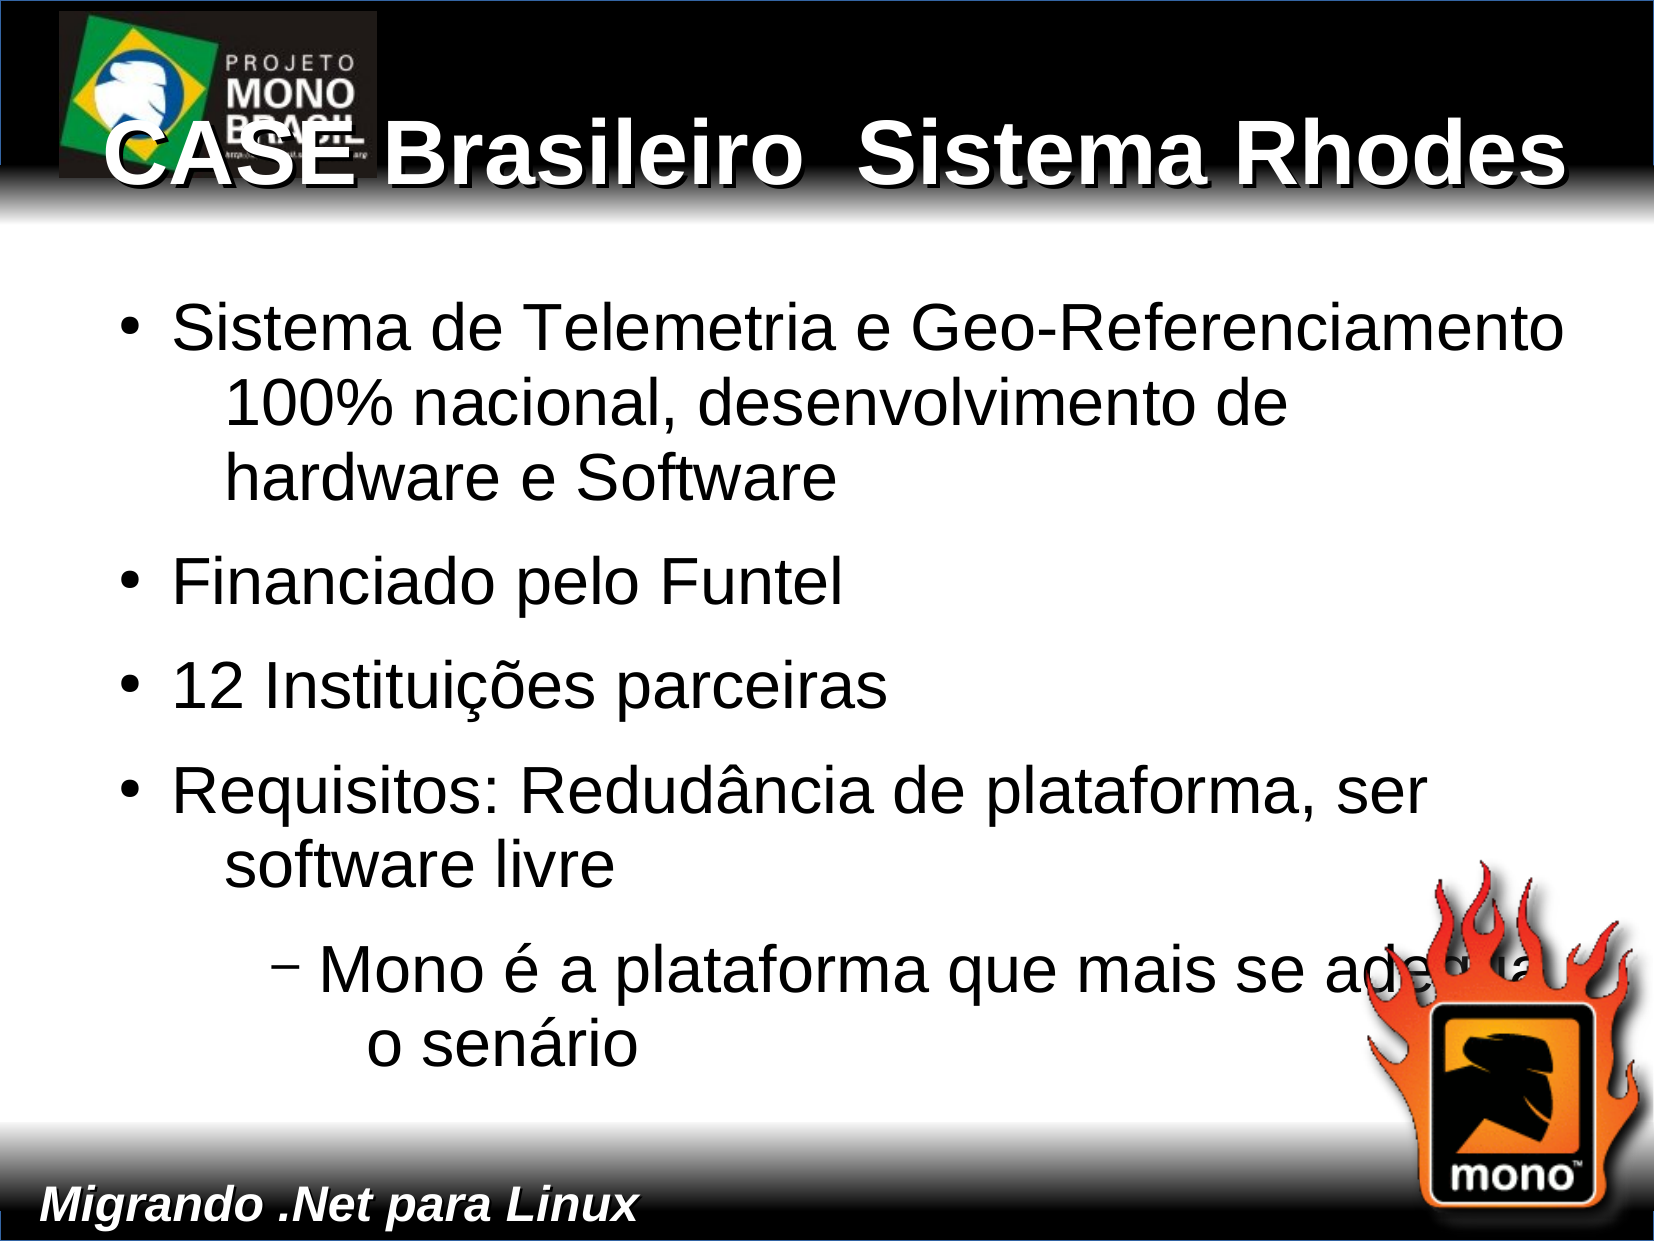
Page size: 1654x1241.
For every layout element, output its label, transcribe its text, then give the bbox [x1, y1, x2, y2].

title CASE Brasileiro Sistema Rhodes [82, 49, 1571, 257]
picture [59, 11, 377, 178]
picture [1302, 805, 1654, 1241]
list Sistema de Telemetria e Geo-Referenciamento 100% nacional, desenvolvimento de hardware e Software Financiado pelo Funtel 12 Instituições parceiras Requisitos: Redudância de plataforma, ser software livre Mono é a plataforma que mais se adequa o senário [82, 290, 1571, 1094]
text_box Migrando .Net para Linux [24, 1168, 547, 1241]
